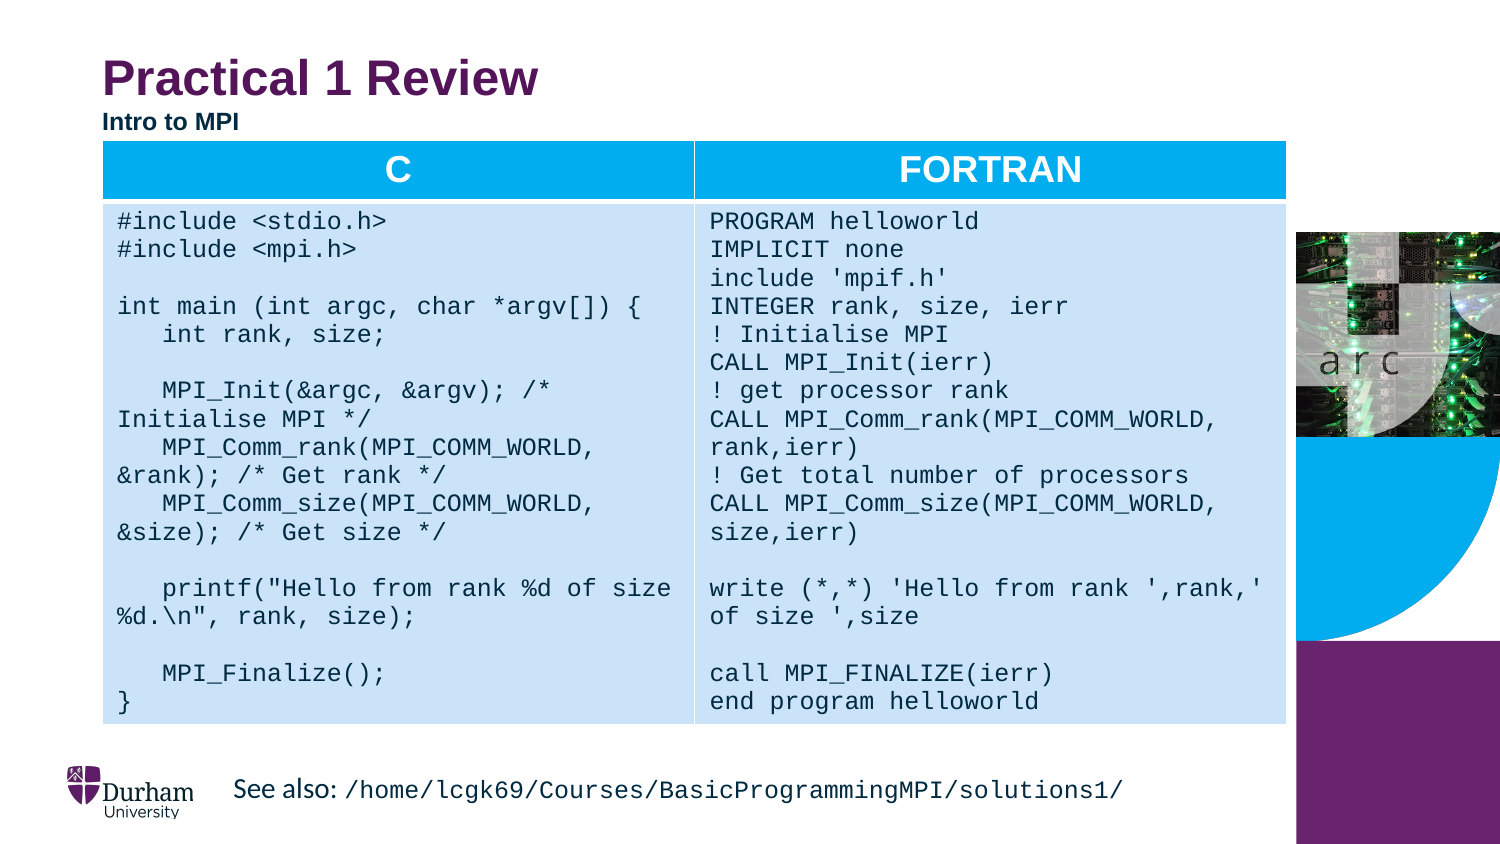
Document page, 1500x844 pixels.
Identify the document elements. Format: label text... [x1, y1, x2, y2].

title Practical 1 Review Intro to MPI [101, 45, 1399, 187]
text_box See also: /home/lcgk69/Courses/BasicProgrammingMPI/solutions1/ [218, 762, 1146, 813]
table_cell #include <stdio.h> #include <mpi.h> int main (int argc, char *argv[]) { int rank, size; MPI_Init(&argc, &argv); /* Initialise MPI */ MPI_Comm_rank(MPI_COMM_WORLD, &rank); /* Get rank */ MPI_Comm_size(MPI_COMM_WORLD, &size); /* Get size */ printf("Hello from rank %d of size %d.\n", rank, size); MPI_Finalize(); } [103, 204, 694, 724]
text_box [1296, 640, 1500, 844]
table_header C [103, 141, 694, 199]
picture [67, 766, 193, 819]
table_cell PROGRAM helloworld IMPLICIT none include 'mpif.h' INTEGER rank, size, ierr ! Initialise MPI CALL MPI_Init(ierr) ! get processor rank CALL MPI_Comm_rank(MPI_COMM_WORLD, rank,ierr) ! Get total number of processors CALL MPI_Comm_size(MPI_COMM_WORLD, size,ierr) write (*,*) 'Hello from rank ',rank,' of size ',size call MPI_FINALIZE(ierr) end program helloworld [695, 204, 1286, 724]
picture [1296, 232, 1500, 436]
table_header FORTRAN [695, 141, 1286, 199]
picture [1332, 467, 1500, 640]
